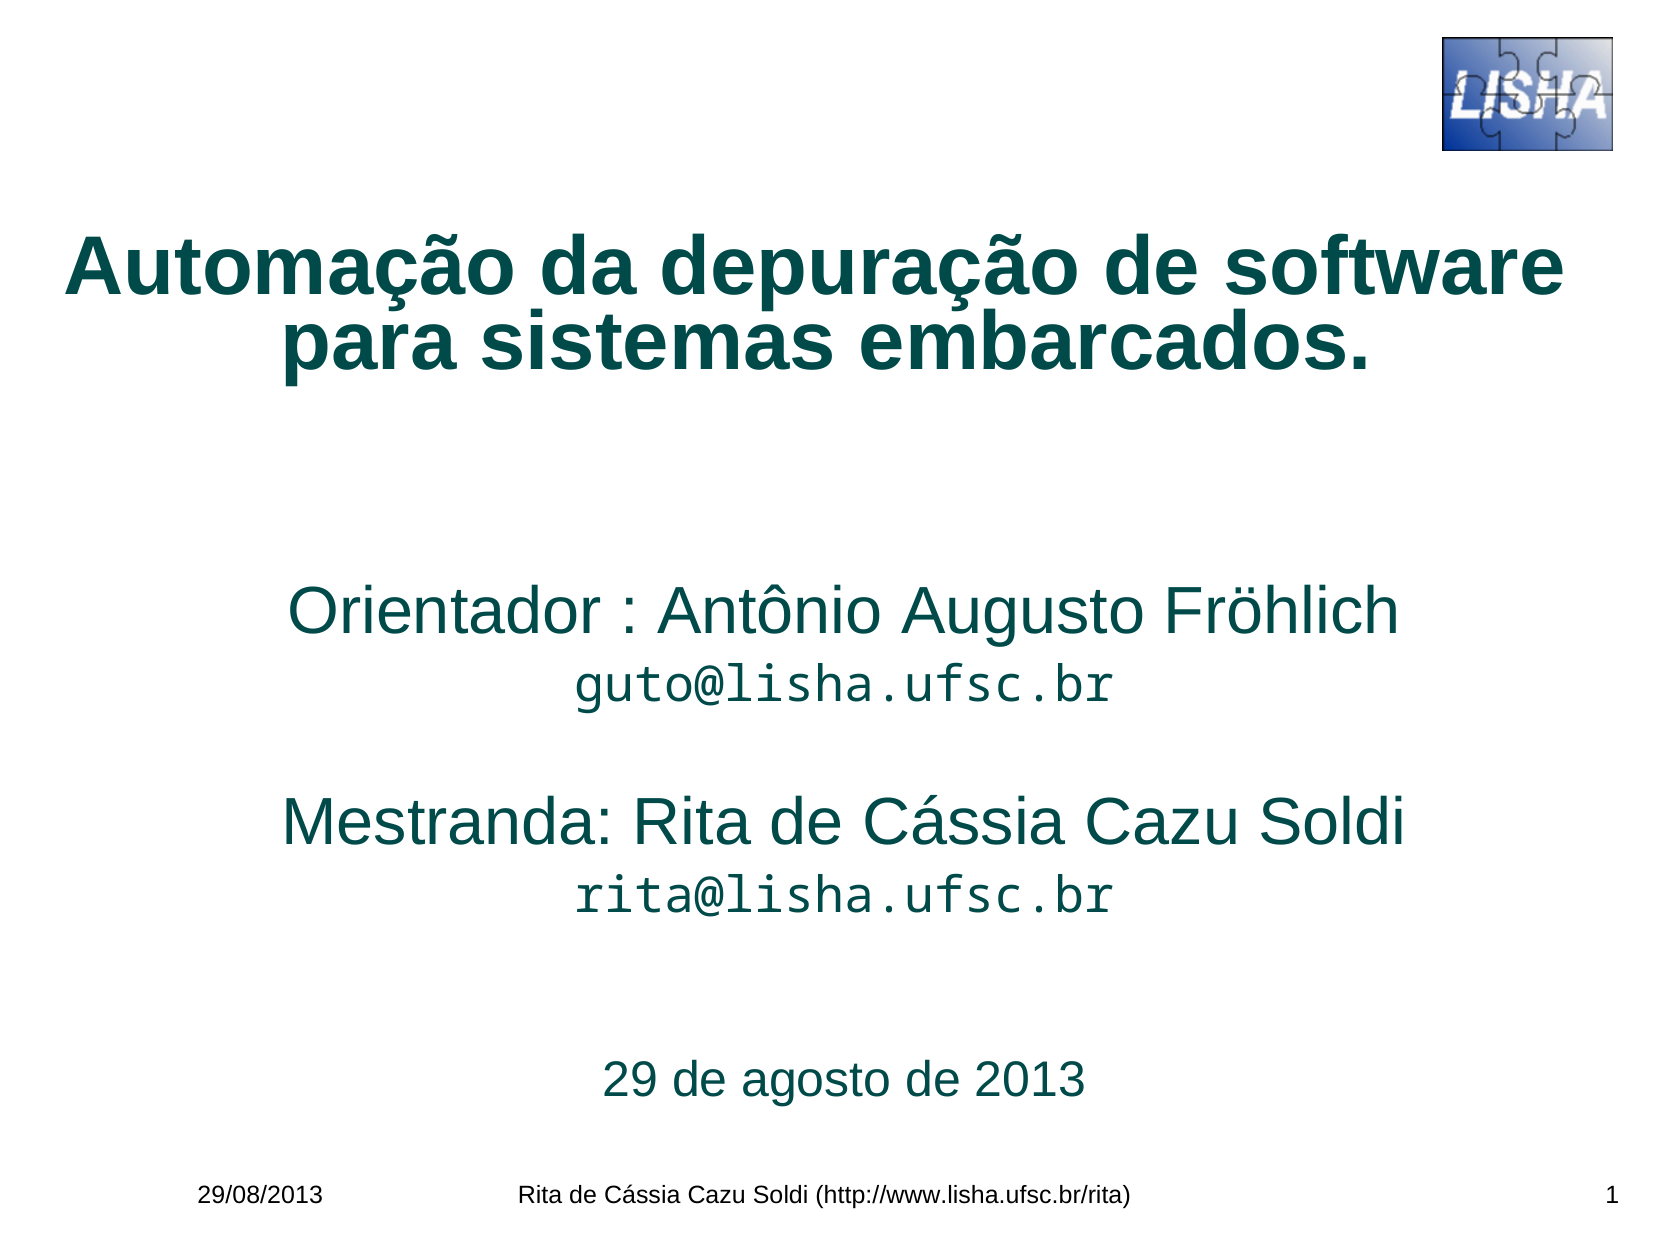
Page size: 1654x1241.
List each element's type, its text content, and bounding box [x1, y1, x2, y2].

subtitle Orientador : Antônio Augusto Fröhlich guto@lisha.ufsc.br Mestranda: Rita de Cássia Cazu Soldi rita@lisha.ufsc.br 29 de agosto de 2013 [59, 313, 1595, 1110]
picture [1595, 37, 1613, 151]
title Automação da depuração de software para sistemas embarcados. [59, 0, 1595, 313]
